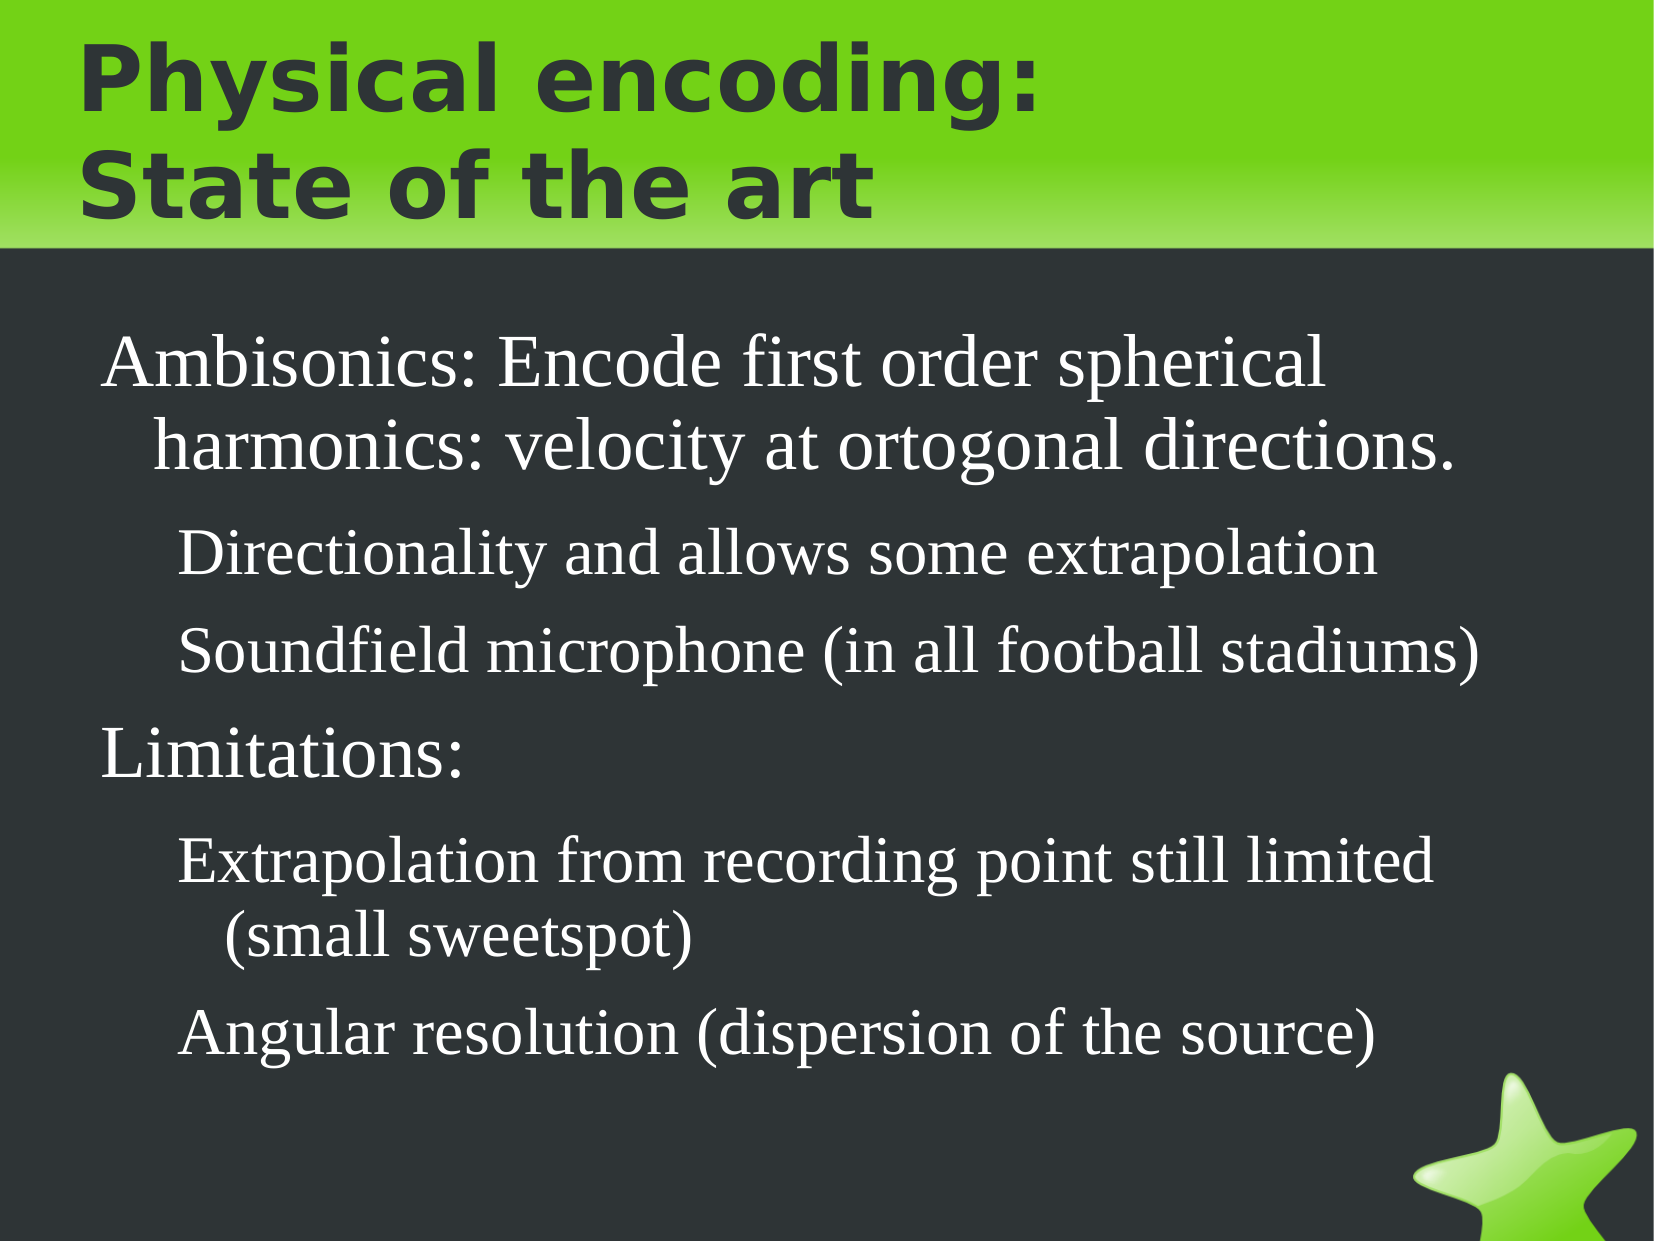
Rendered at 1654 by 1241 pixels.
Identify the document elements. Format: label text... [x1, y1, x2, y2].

title Physical encoding: State of the art [76, 25, 1565, 240]
picture [0, 0, 1654, 1241]
list Ambisonics: Encode first order spherical harmonics: velocity at ortogonal directions. Directionality and allows some extrapolation Soundfield microphone (in all football stadiums) Limitations: Extrapolation from recording point still limited (small sweetspot) Angular resolution (dispersion of the source) [82, 319, 1571, 1126]
